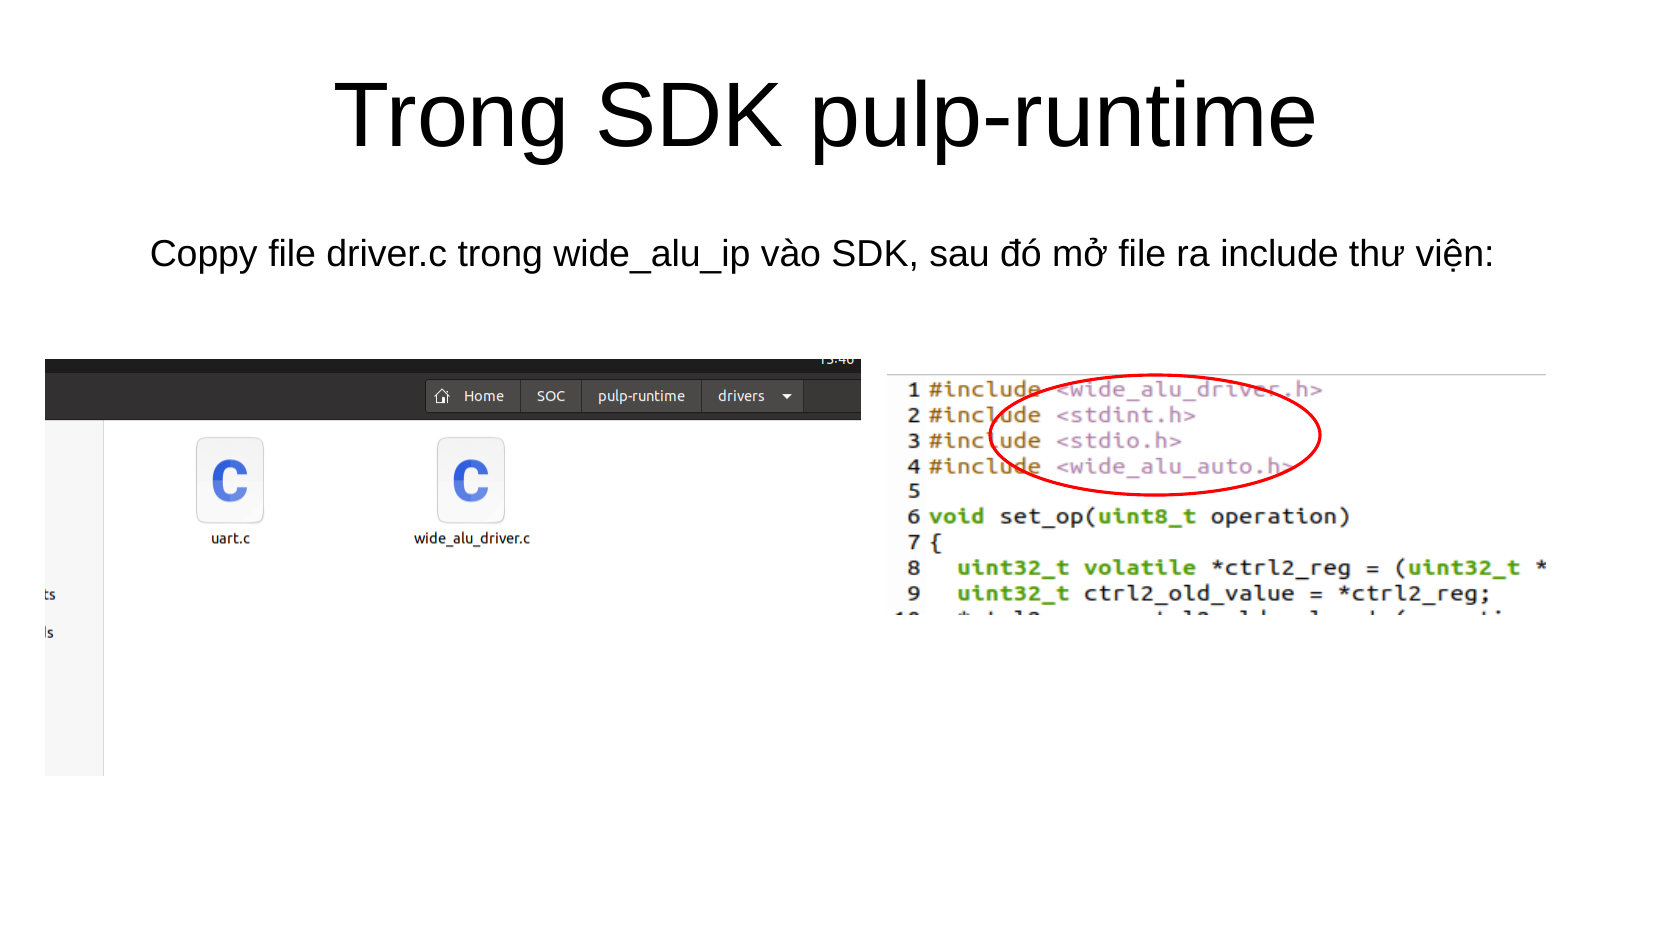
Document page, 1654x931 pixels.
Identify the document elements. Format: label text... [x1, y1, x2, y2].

picture [887, 374, 1546, 616]
text_box Coppy file driver.c trong wide_alu_ip vào SDK, sau đó mở file ra include thư viện: [135, 225, 1521, 282]
picture [992, 377, 1318, 493]
title Trong SDK pulp-runtime [82, 37, 1571, 193]
picture [45, 359, 861, 776]
